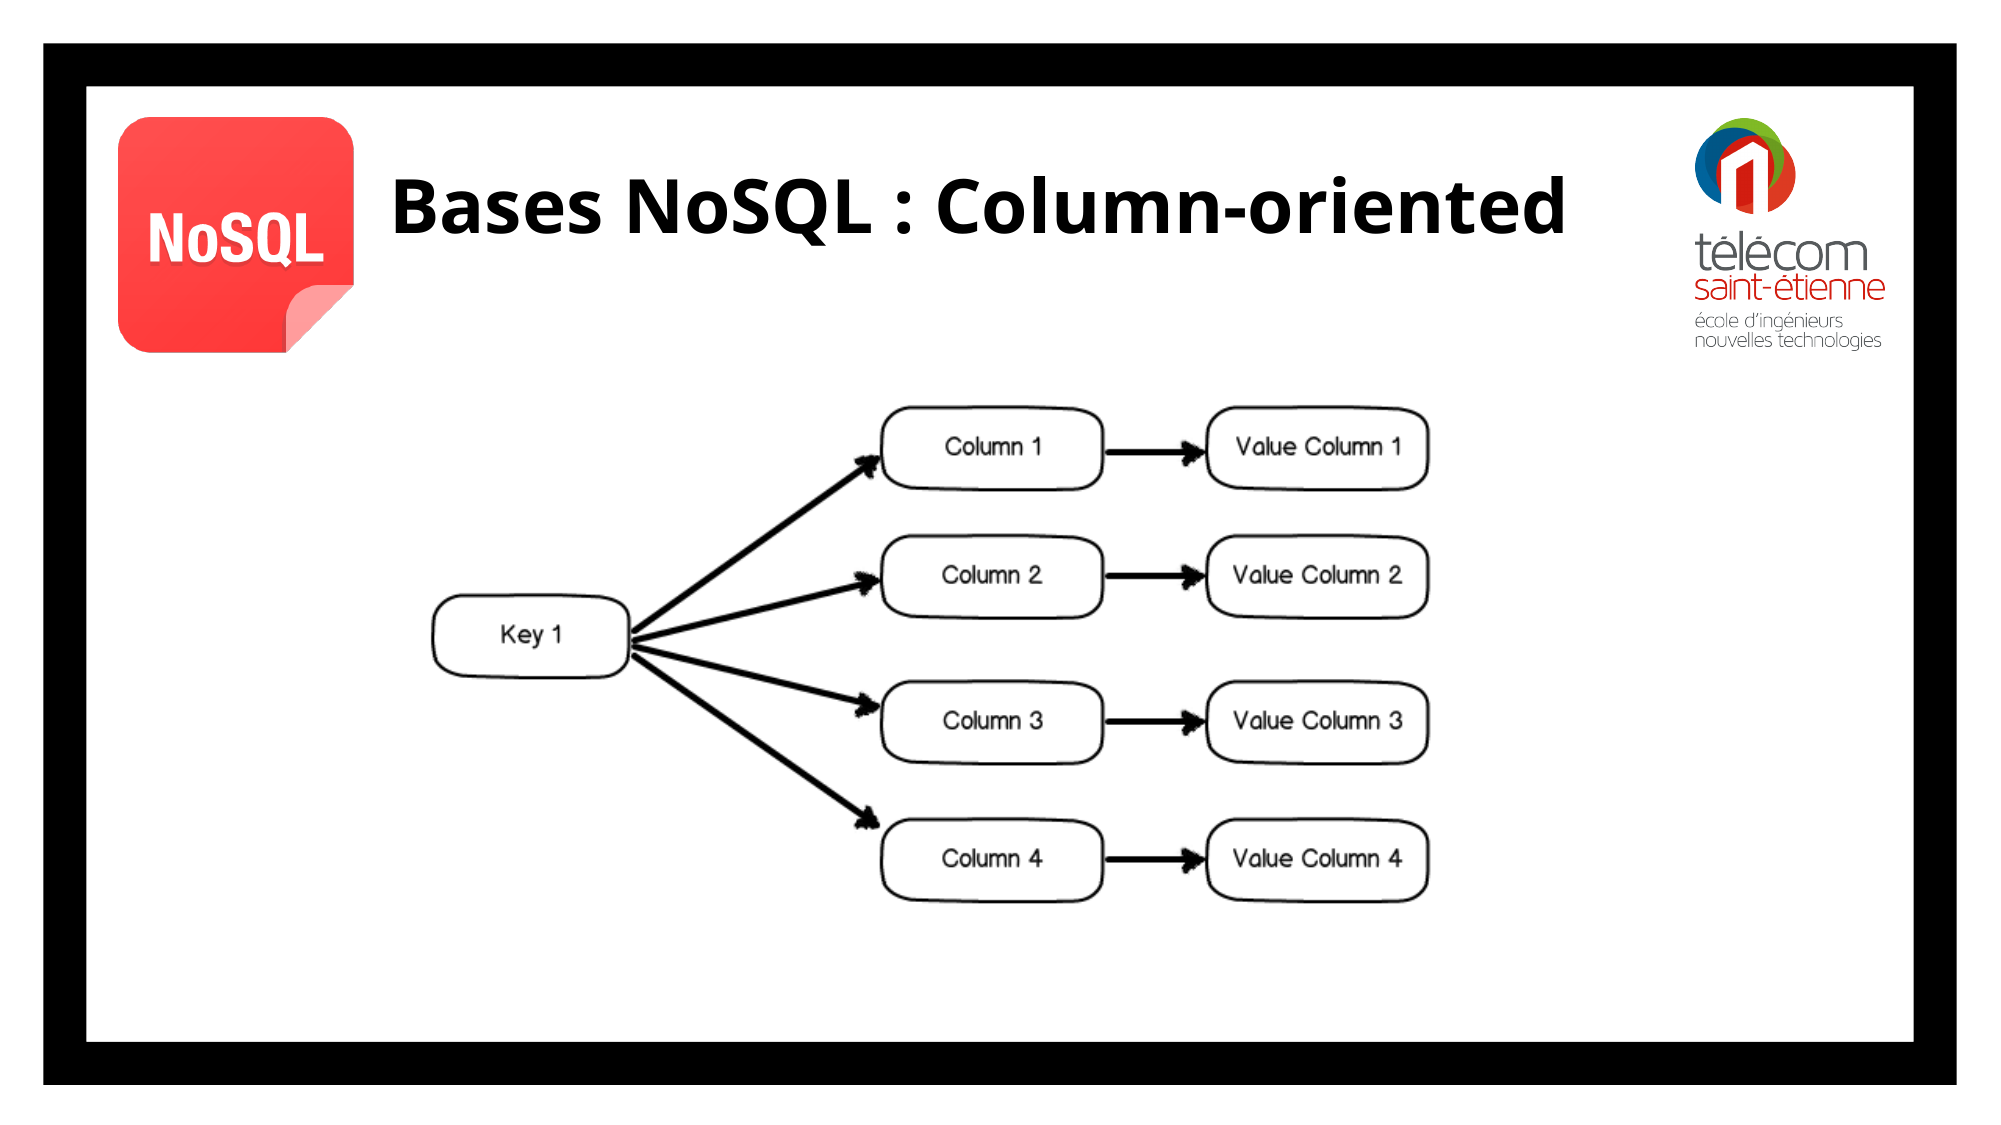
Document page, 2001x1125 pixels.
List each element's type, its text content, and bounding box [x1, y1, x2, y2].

title Bases NoSQL : Column-oriented [370, 138, 1695, 304]
picture [1695, 118, 1885, 351]
picture [101, 100, 370, 369]
picture [408, 382, 1454, 927]
